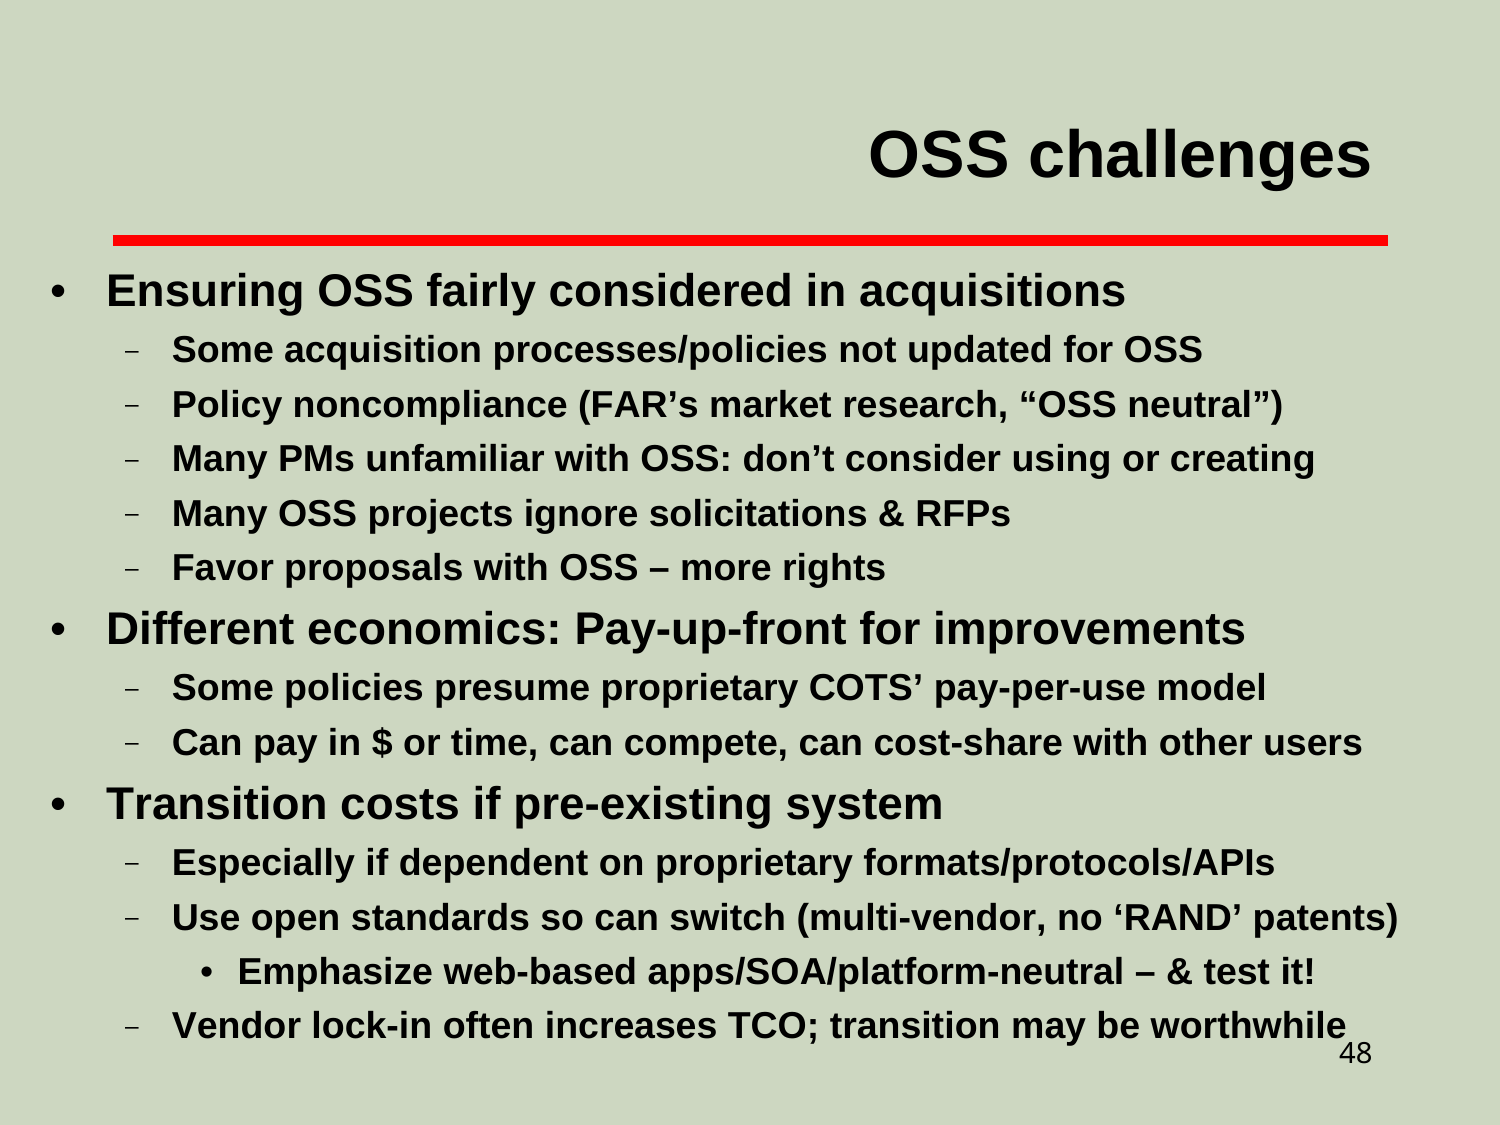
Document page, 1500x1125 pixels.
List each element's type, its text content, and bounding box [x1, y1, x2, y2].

list Ensuring OSS fairly considered in acquisitions Some acquisition processes/policies not updated for OSS Policy noncompliance (FAR’s market research, “OSS neutral”) Many PMs unfamiliar with OSS: don’t consider using or creating Many OSS projects ignore solicitations & RFPs Favor proposals with OSS – more rights Different economics: Pay-up-front for improvements Some policies presume proprietary COTS’ pay-per-use model Can pay in $ or time, can compete, can cost-share with other users Transition costs if pre-existing system Especially if dependent on proprietary formats/protocols/APIs Use open standards so can switch (multi-vendor, no ‘RAND’ patents) Emphasize web-based apps/SOA/platform-neutral – & test it! Vendor lock-in often increases TCO; transition may be worthwhile [49, 265, 1435, 1064]
title OSS challenges [337, 85, 1388, 224]
